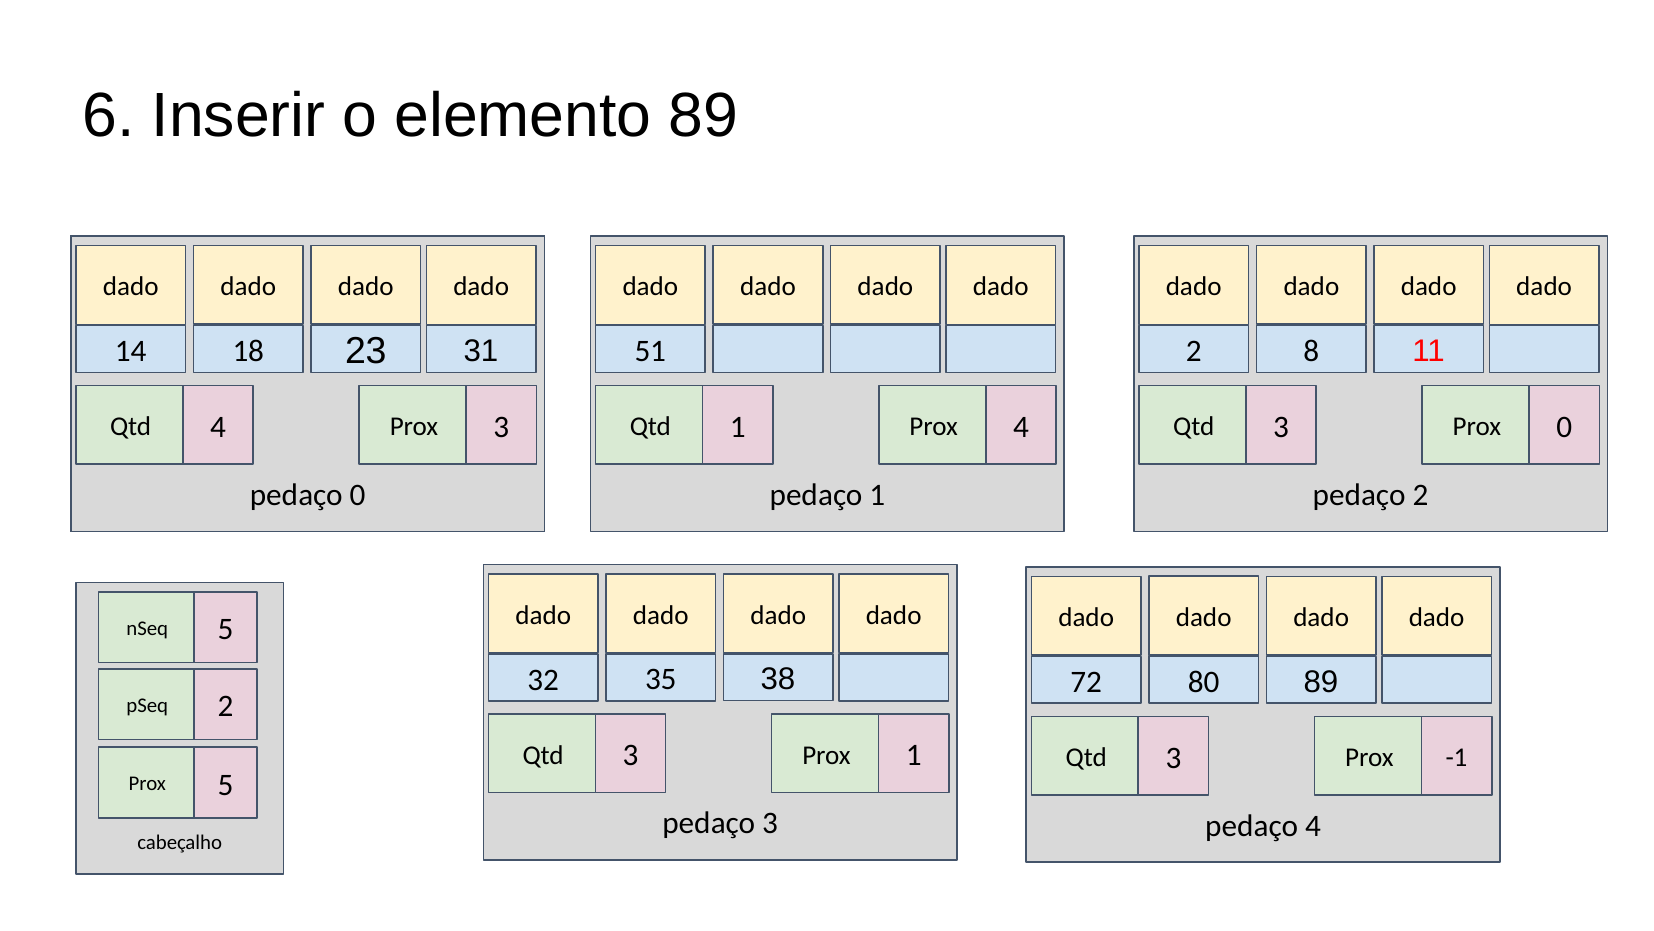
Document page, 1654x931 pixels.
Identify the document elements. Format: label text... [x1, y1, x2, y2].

text_box 4 [182, 385, 254, 465]
text_box [946, 325, 1056, 373]
text_box 3 [1138, 716, 1209, 795]
text_box 8 [1256, 325, 1367, 373]
text_box Qtd [1138, 385, 1245, 465]
text_box Qtd [75, 385, 182, 465]
text_box pedaço 2 [1133, 236, 1608, 532]
text_box dado [193, 245, 304, 325]
text_box 5 [193, 591, 257, 663]
text_box Prox [771, 713, 878, 793]
text_box dado [310, 245, 421, 325]
text_box 5 [193, 747, 257, 818]
text_box dado [488, 574, 598, 653]
text_box 51 [595, 325, 706, 373]
text_box 3 [595, 713, 666, 793]
text_box 14 [75, 325, 186, 373]
text_box 11 [1373, 325, 1484, 373]
text_box Qtd [595, 385, 702, 465]
text_box [830, 325, 941, 373]
text_box dado [830, 245, 941, 325]
text_box 72 [1031, 656, 1141, 704]
text_box pedaço 0 [70, 236, 545, 532]
text_box dado [426, 245, 536, 325]
text_box dado [1256, 245, 1367, 325]
text_box dado [1138, 245, 1249, 325]
text_box 3 [466, 385, 537, 465]
text_box pedaço 1 [590, 236, 1065, 532]
text_box [1381, 656, 1492, 704]
text_box 32 [488, 654, 598, 701]
text_box 80 [1148, 656, 1259, 704]
text_box 35 [605, 653, 716, 701]
text_box -1 [1421, 716, 1492, 795]
text_box dado [723, 574, 833, 653]
text_box dado [1381, 576, 1492, 656]
text_box 3 [1245, 385, 1317, 465]
text_box Prox [1422, 385, 1529, 465]
text_box Prox [878, 385, 985, 465]
text_box Qtd [488, 713, 595, 793]
text_box dado [1031, 576, 1141, 656]
text_box Prox [359, 385, 466, 465]
text_box dado [946, 245, 1056, 325]
text_box 0 [1529, 385, 1600, 465]
text_box 38 [723, 653, 833, 701]
text_box pSeq [98, 668, 193, 740]
text_box pedaço 4 [1026, 566, 1500, 863]
text_box 1 [702, 385, 773, 465]
text_box dado [713, 245, 823, 325]
text_box nSeq [98, 591, 193, 663]
text_box dado [838, 574, 949, 653]
text_box Prox [98, 747, 193, 818]
text_box 4 [985, 385, 1057, 465]
text_box dado [595, 245, 706, 325]
text_box [838, 654, 949, 701]
text_box 23 [310, 325, 421, 373]
text_box 89 [1266, 656, 1376, 704]
text_box [1489, 325, 1599, 373]
text_box dado [605, 573, 716, 653]
text_box 1 [878, 713, 949, 793]
text_box 18 [193, 325, 304, 373]
text_box 2 [193, 668, 257, 740]
text_box dado [75, 245, 186, 325]
text_box 31 [426, 325, 536, 373]
text_box [713, 325, 823, 373]
title 6. Inserir o elemento 89 [82, 37, 1571, 193]
text_box dado [1148, 576, 1259, 655]
text_box dado [1489, 245, 1599, 325]
text_box cabeçalho [76, 582, 284, 875]
text_box dado [1266, 576, 1376, 655]
text_box Qtd [1031, 716, 1138, 795]
text_box pedaço 3 [483, 564, 957, 860]
text_box dado [1373, 245, 1484, 325]
text_box 2 [1138, 325, 1249, 373]
text_box Prox [1314, 716, 1421, 795]
